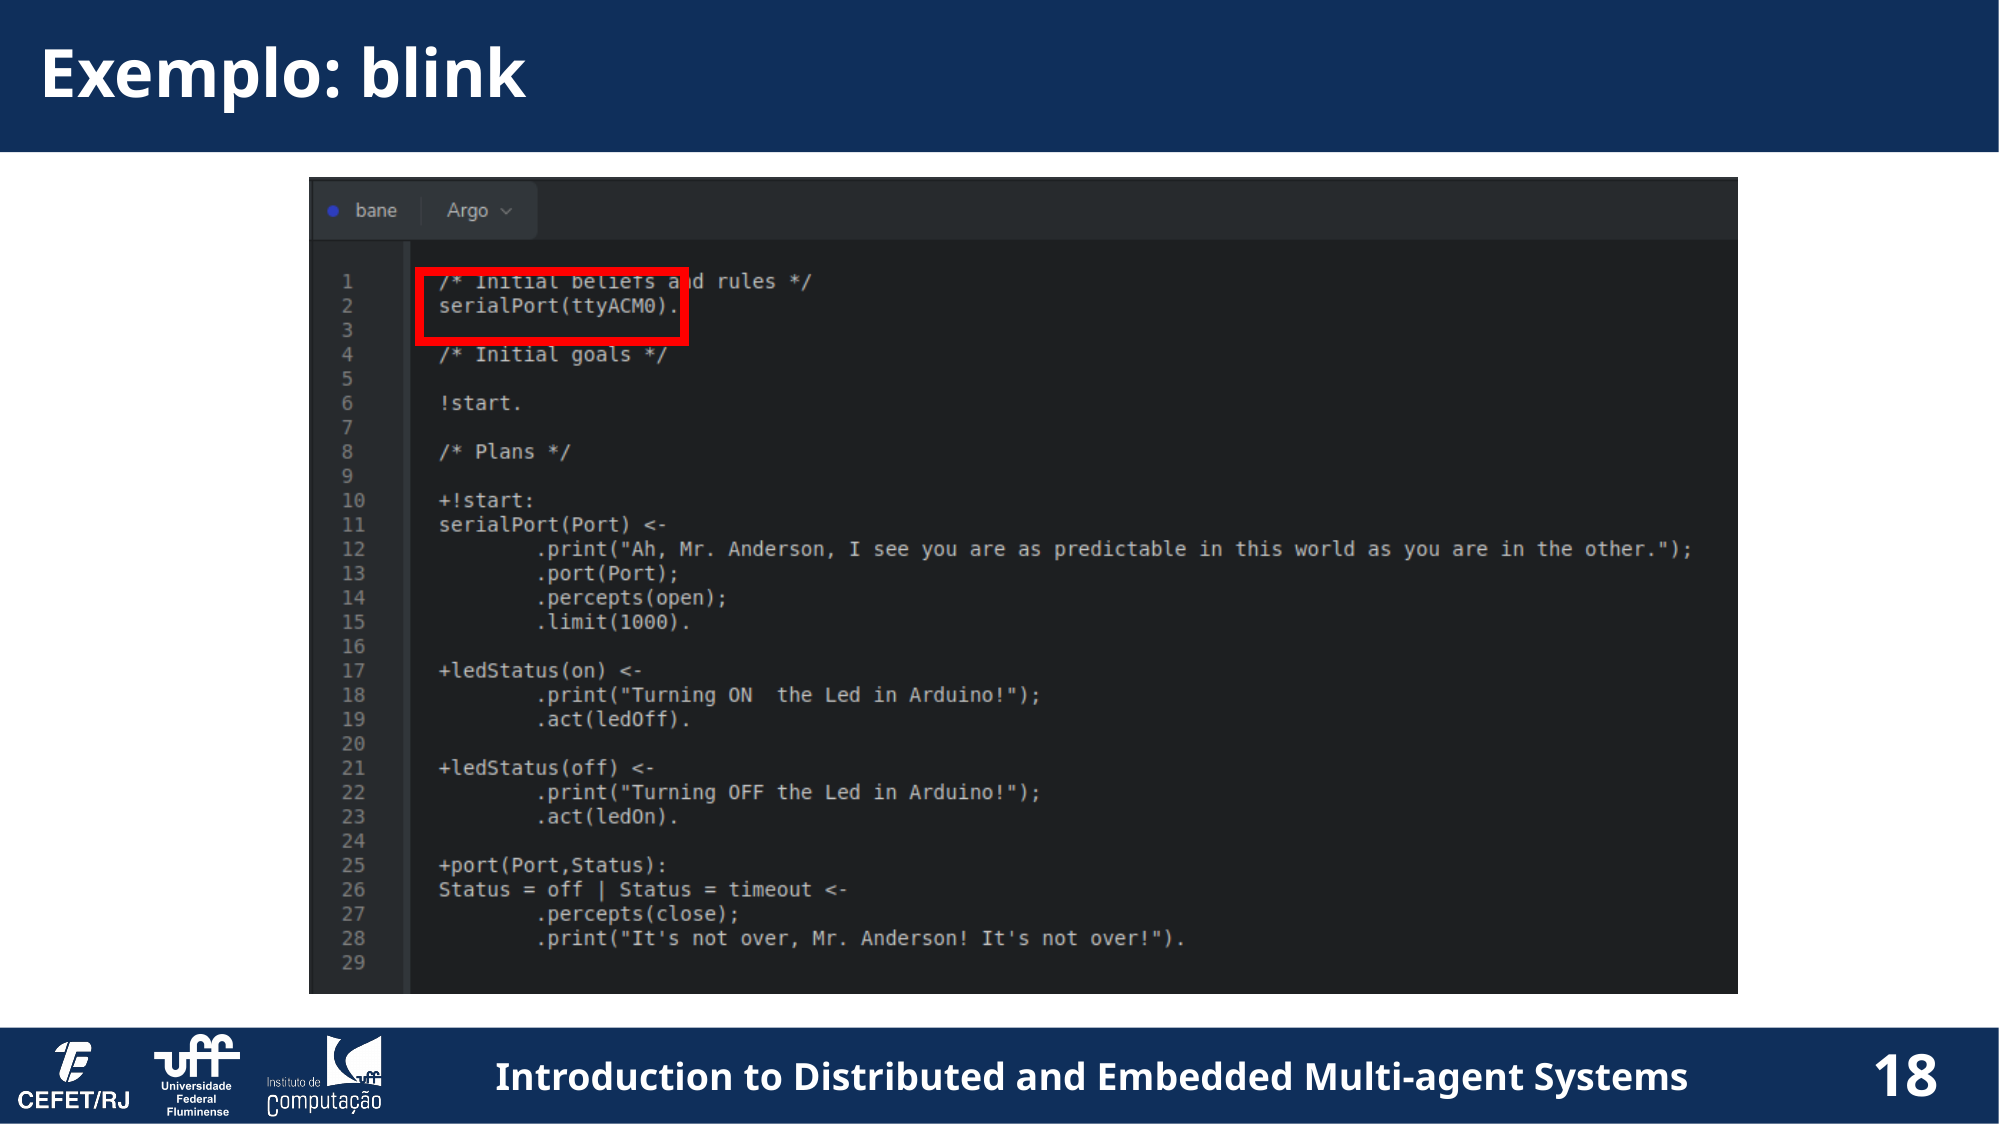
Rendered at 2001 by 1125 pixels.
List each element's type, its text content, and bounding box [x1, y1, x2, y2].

picture [153, 1033, 241, 1121]
text_box Exemplo: blink [25, 23, 1999, 119]
picture [309, 177, 1738, 994]
picture [18, 1021, 129, 1125]
picture [265, 1033, 383, 1117]
